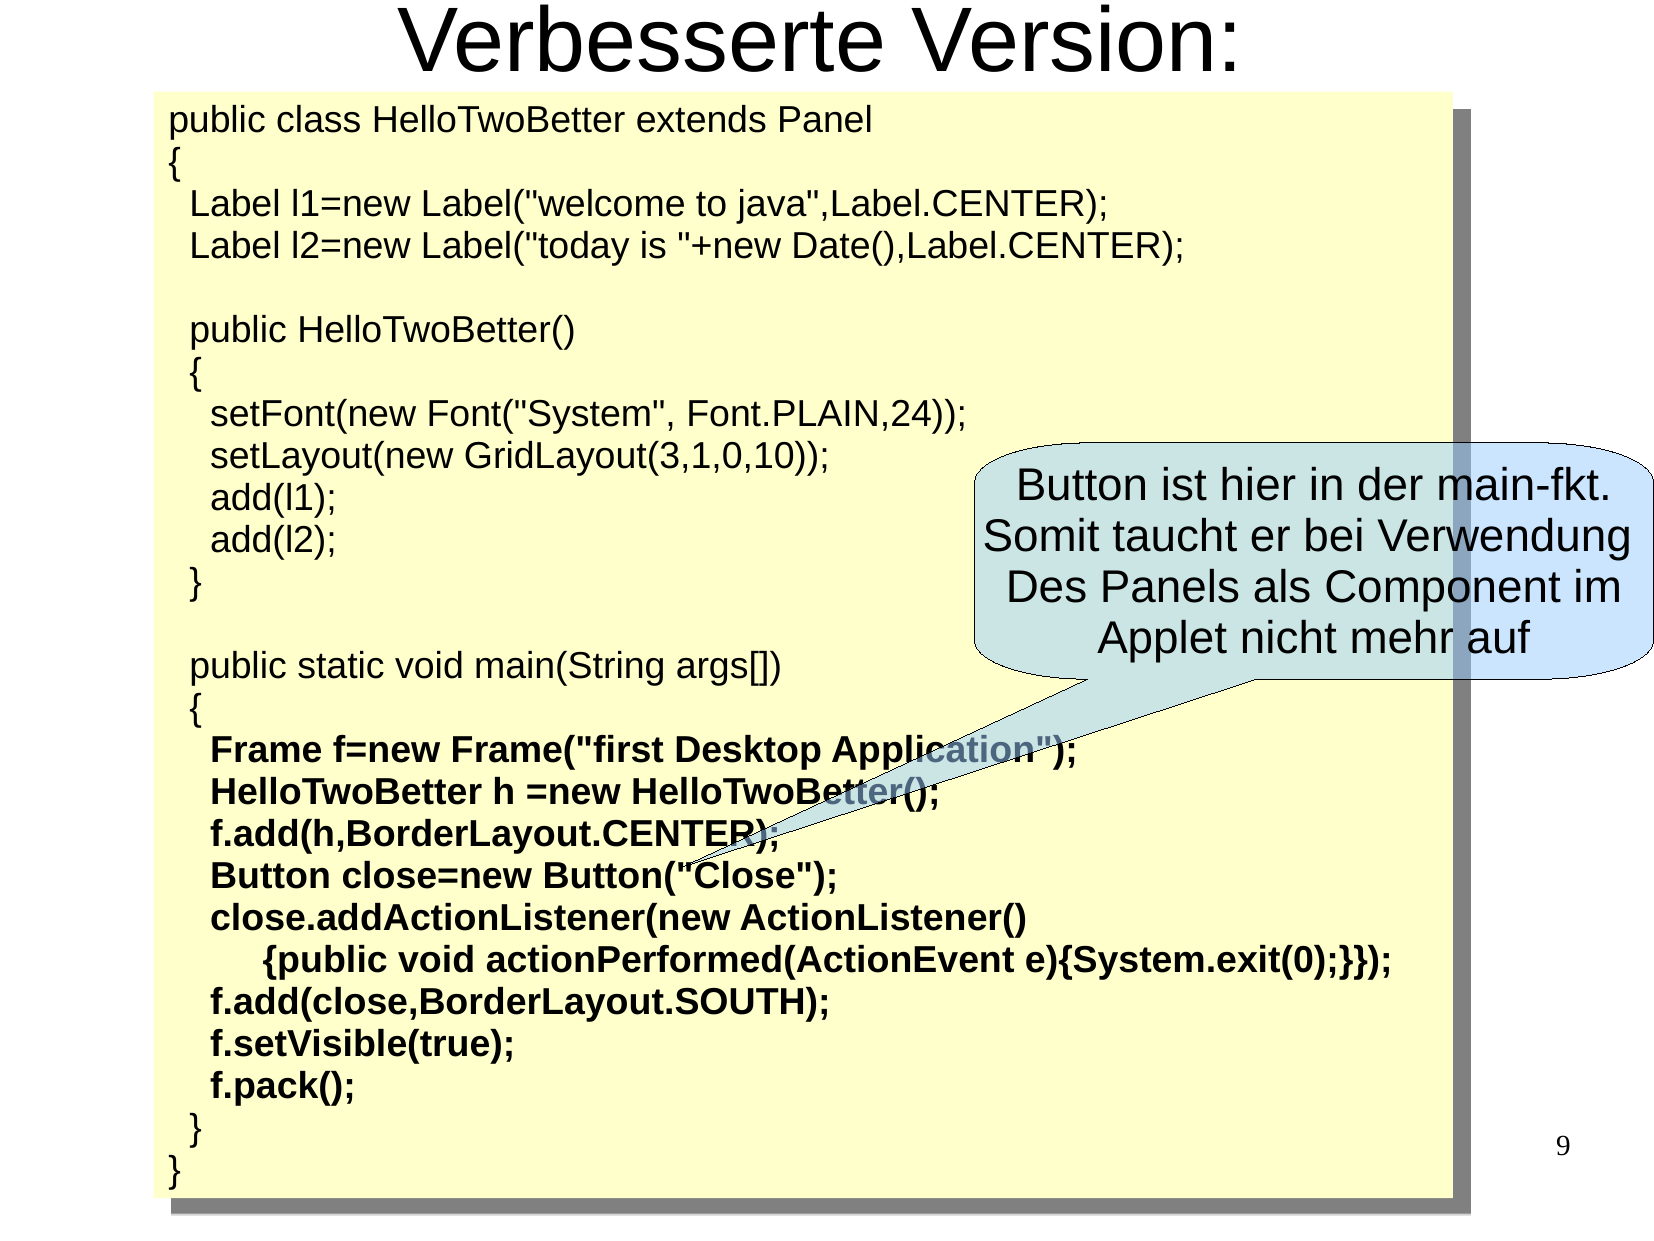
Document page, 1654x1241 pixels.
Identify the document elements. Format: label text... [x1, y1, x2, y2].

text_box Button ist hier in der main-fkt. Somit taucht er bei Verwendung Des Panels als Component im Applet nicht mehr auf [682, 442, 1654, 867]
text_box public class HelloTwoBetter extends Panel { Label l1=new Label("welcome to java",Label.CENTER); Label l2=new Label("today is "+new Date(),Label.CENTER); public HelloTwoBetter() { setFont(new Font("System", Font.PLAIN,24)); setLayout(new GridLayout(3,1,0,10)); add(l1); add(l2); } public static void main(String args[]) { Frame f=new Frame("first Desktop Application"); HelloTwoBetter h =new HelloTwoBetter(); f.add(h,BorderLayout.CENTER); Button close=new Button("Close"); close.addActionListener(new ActionListener() {public void actionPerformed(ActionEvent e){System.exit(0);}}); f.add(close,BorderLayout.SOUTH); f.setVisible(true); f.pack(); } } [153, 91, 1453, 1199]
title Verbesserte Version: [76, 0, 1565, 91]
